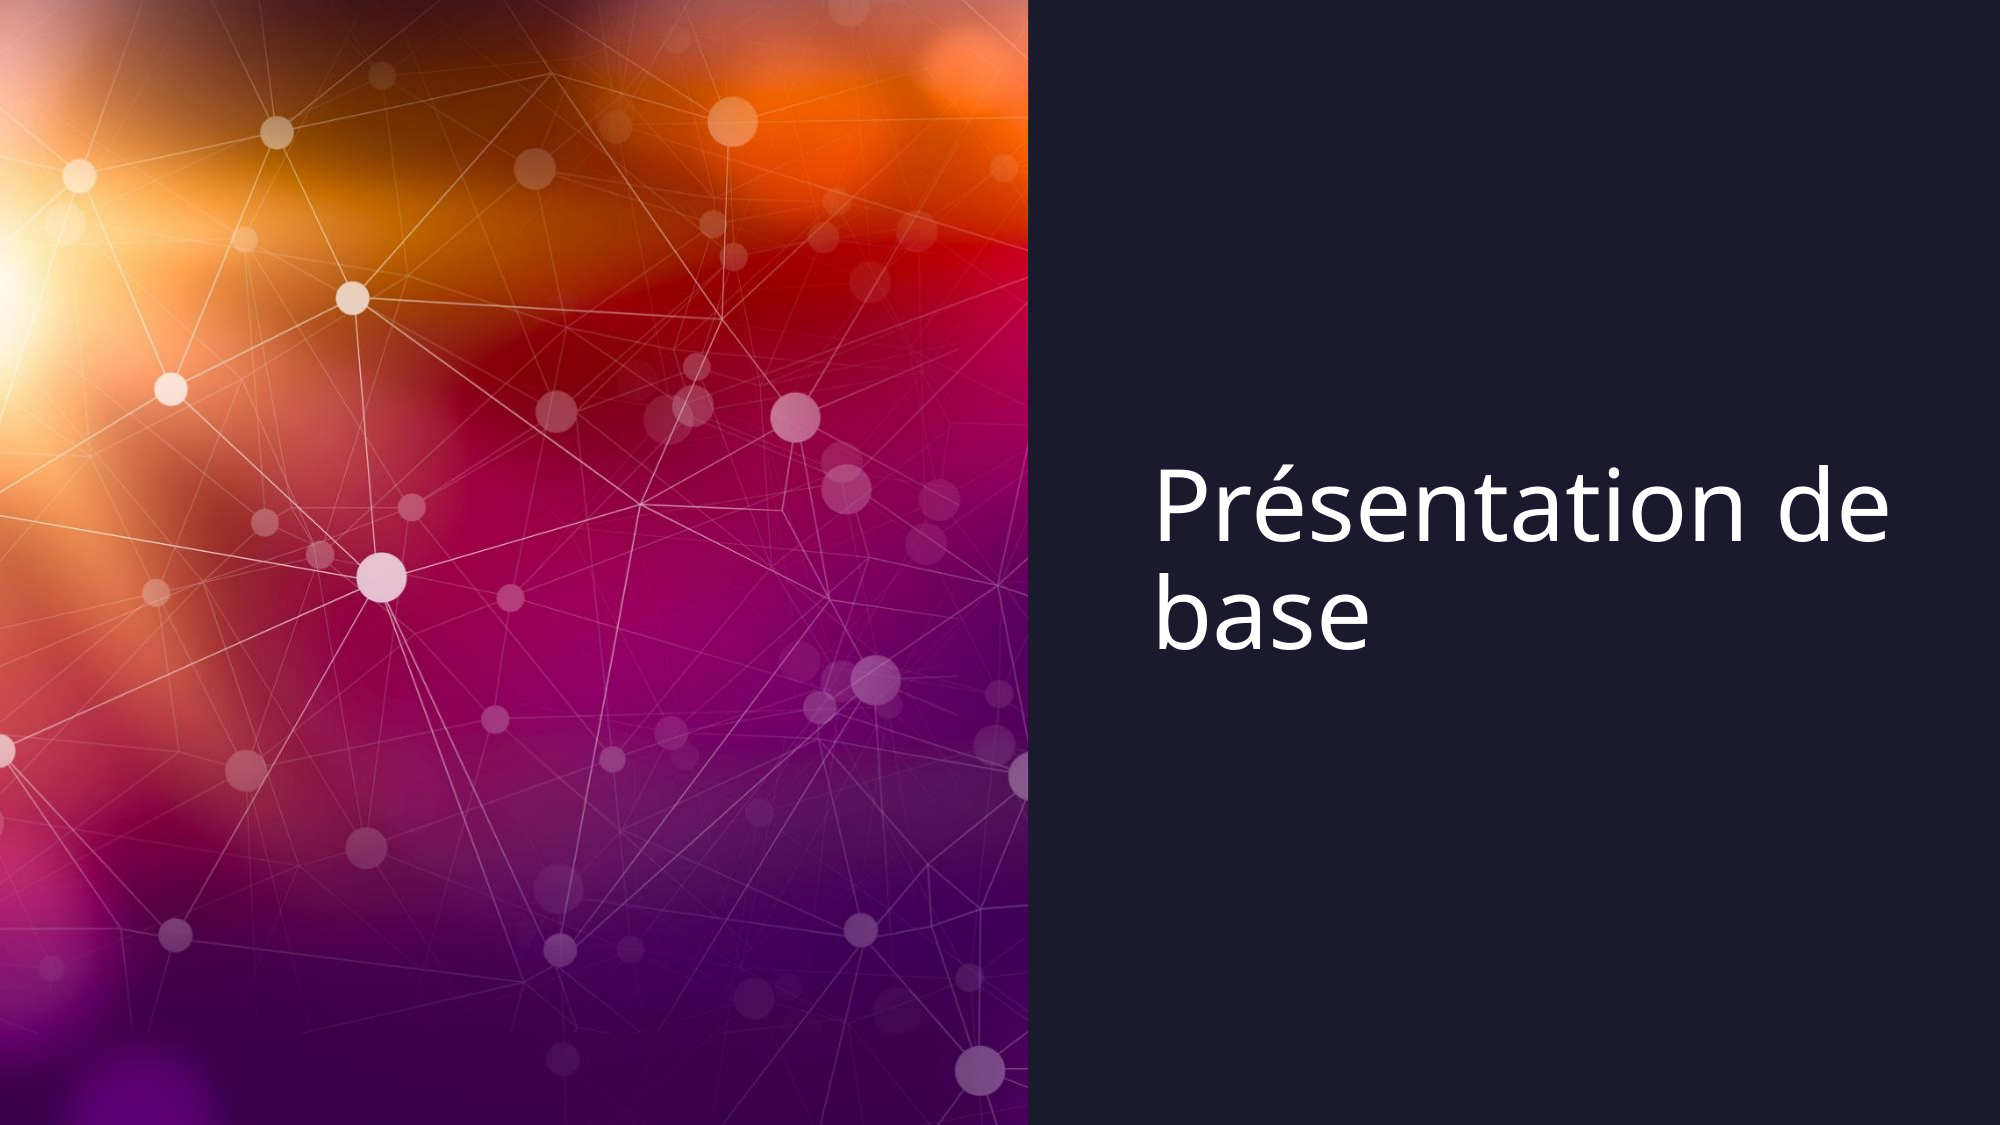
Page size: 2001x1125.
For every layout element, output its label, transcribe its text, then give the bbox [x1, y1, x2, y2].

title Présentation de base [1151, 108, 1910, 1018]
picture [0, 0, 1029, 1125]
